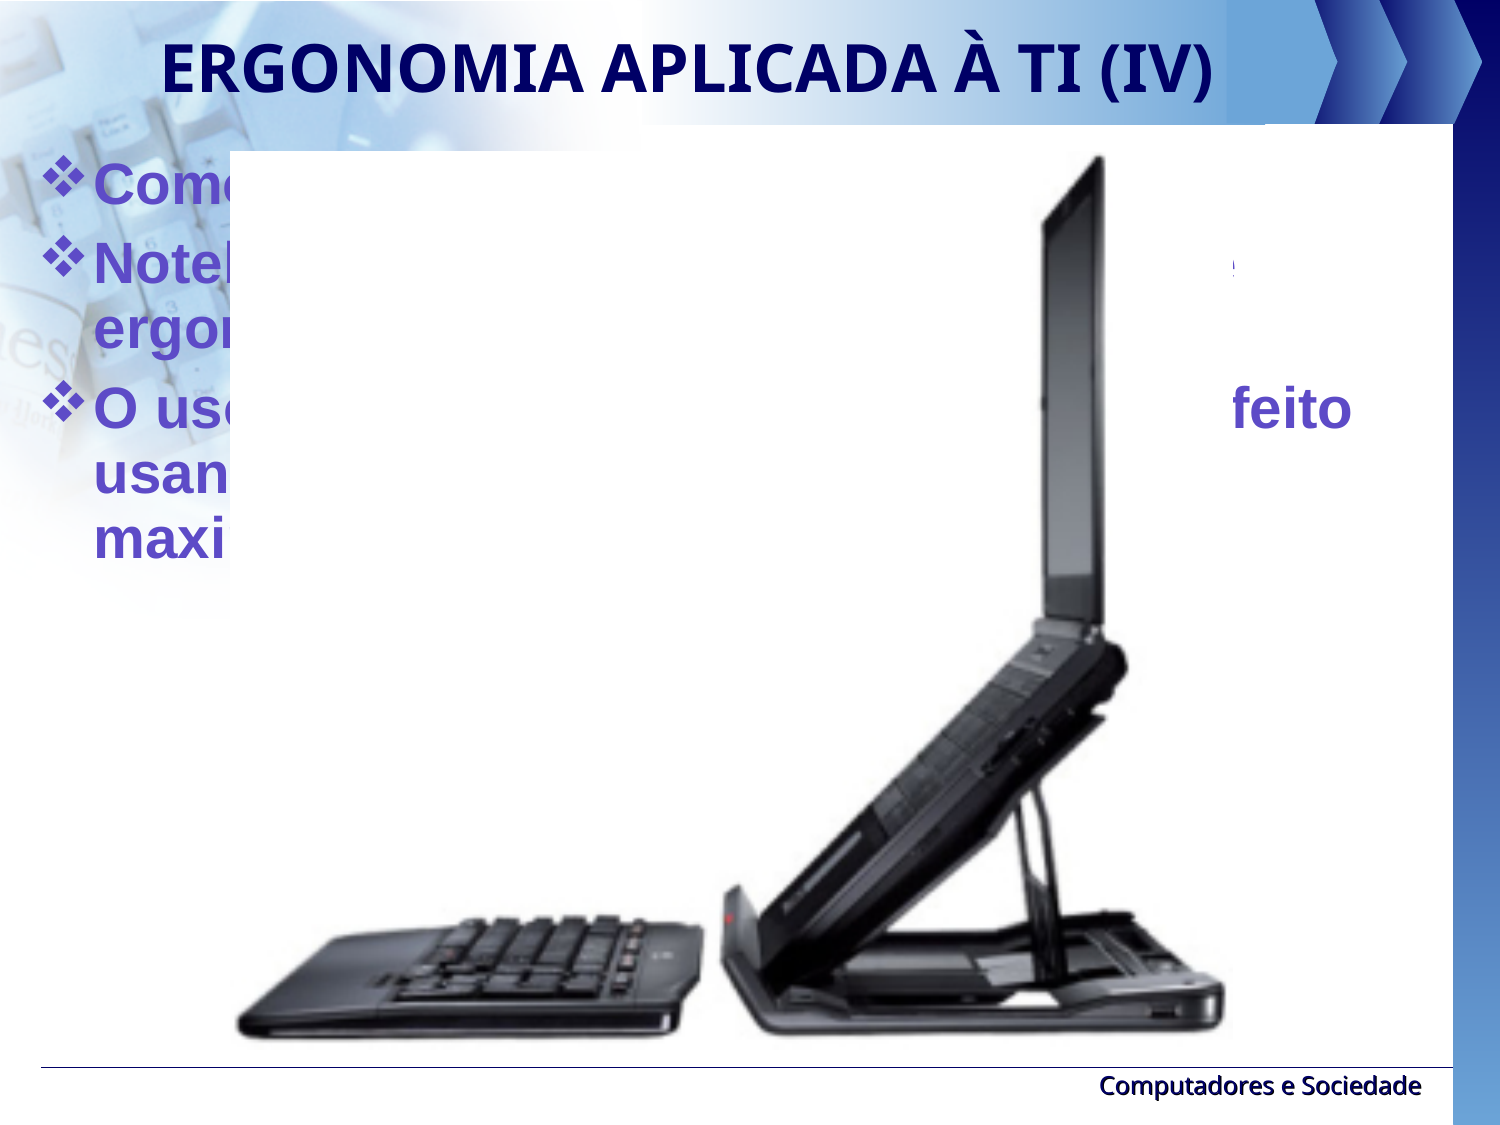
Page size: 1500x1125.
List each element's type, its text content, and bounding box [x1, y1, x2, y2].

title ERGONOMIA APLICADA À TI (IV) [74, 0, 1300, 155]
list Como fica a ergonomia dos notebooks? Notebooks desrespeitam todas as leis de ergonomia. O uso como estações de trabalho de ser feito usando um suporte, e deve ser evitado o maximo possivel o uso no colo. [37, 151, 715, 1051]
picture [230, 151, 1426, 1050]
